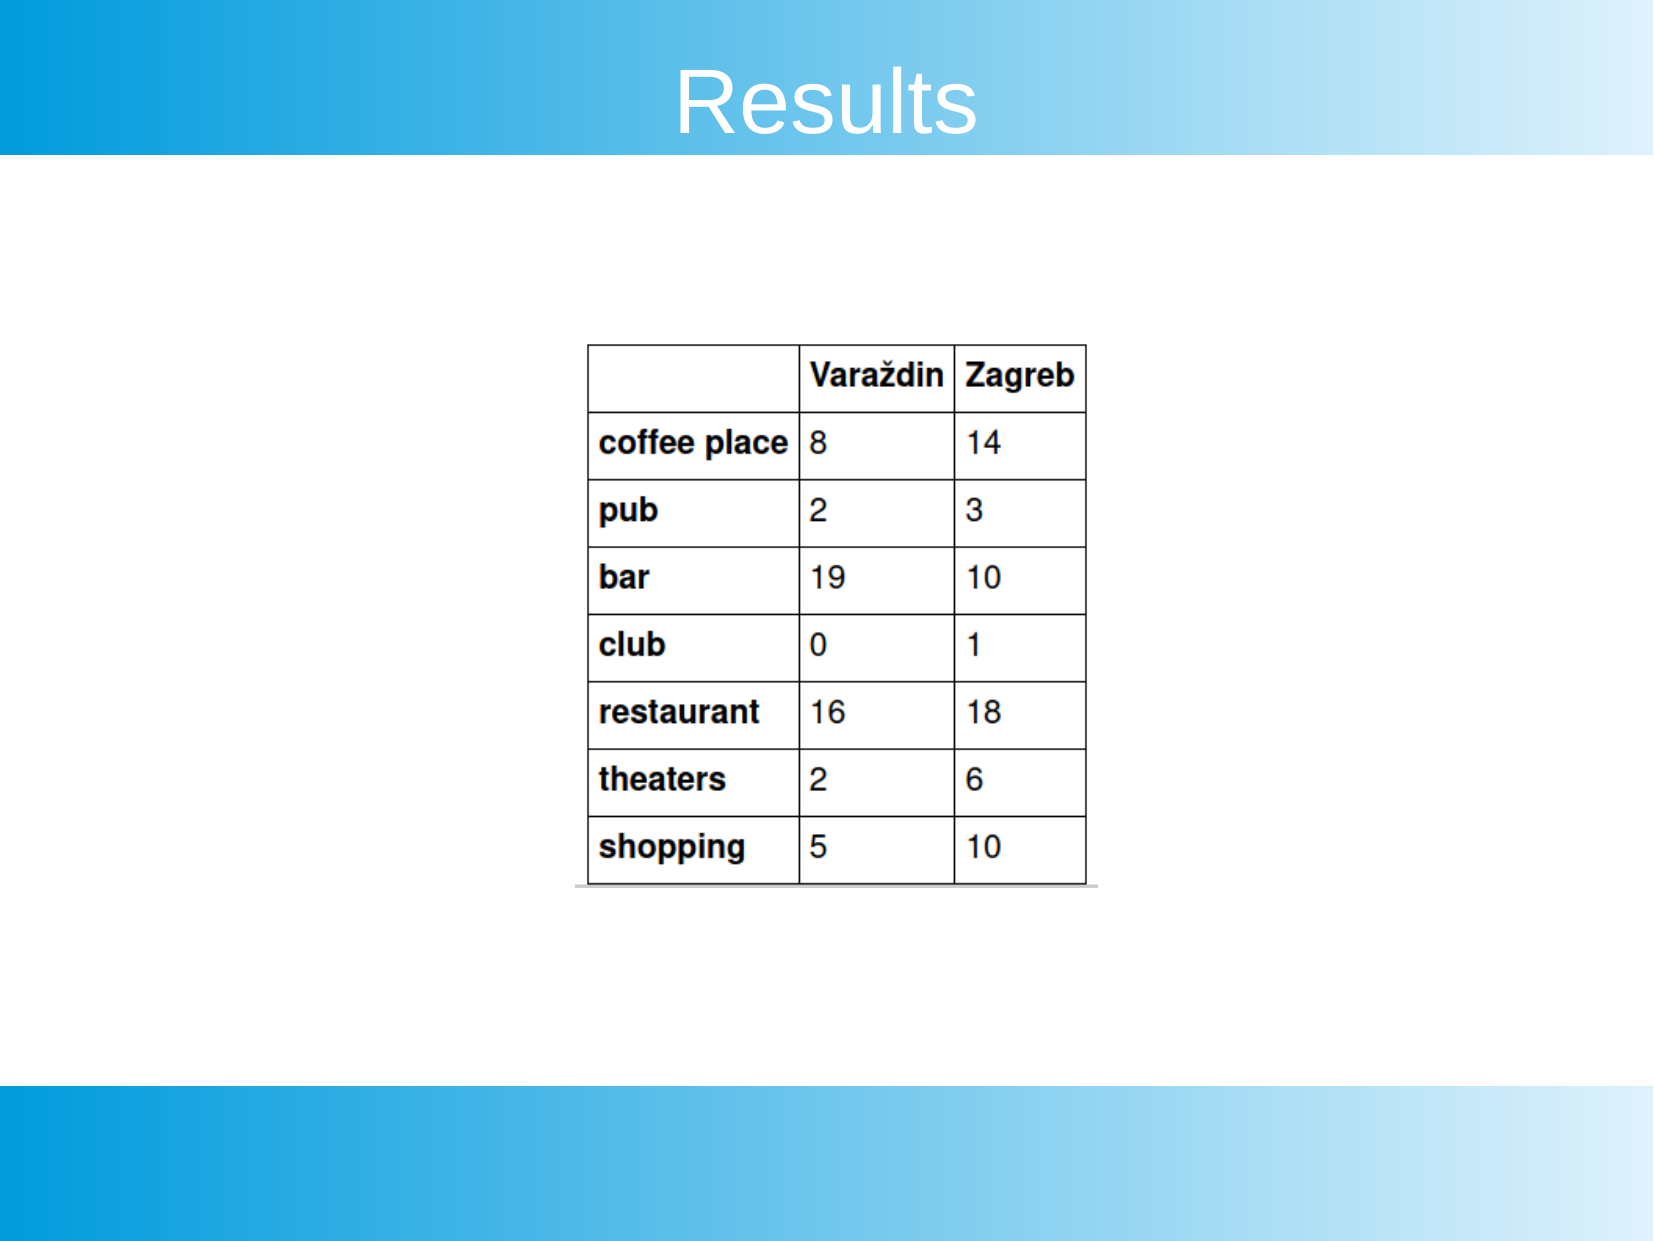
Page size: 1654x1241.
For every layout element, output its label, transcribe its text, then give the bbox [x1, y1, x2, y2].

picture [575, 343, 1098, 888]
title Results [82, 49, 1571, 155]
